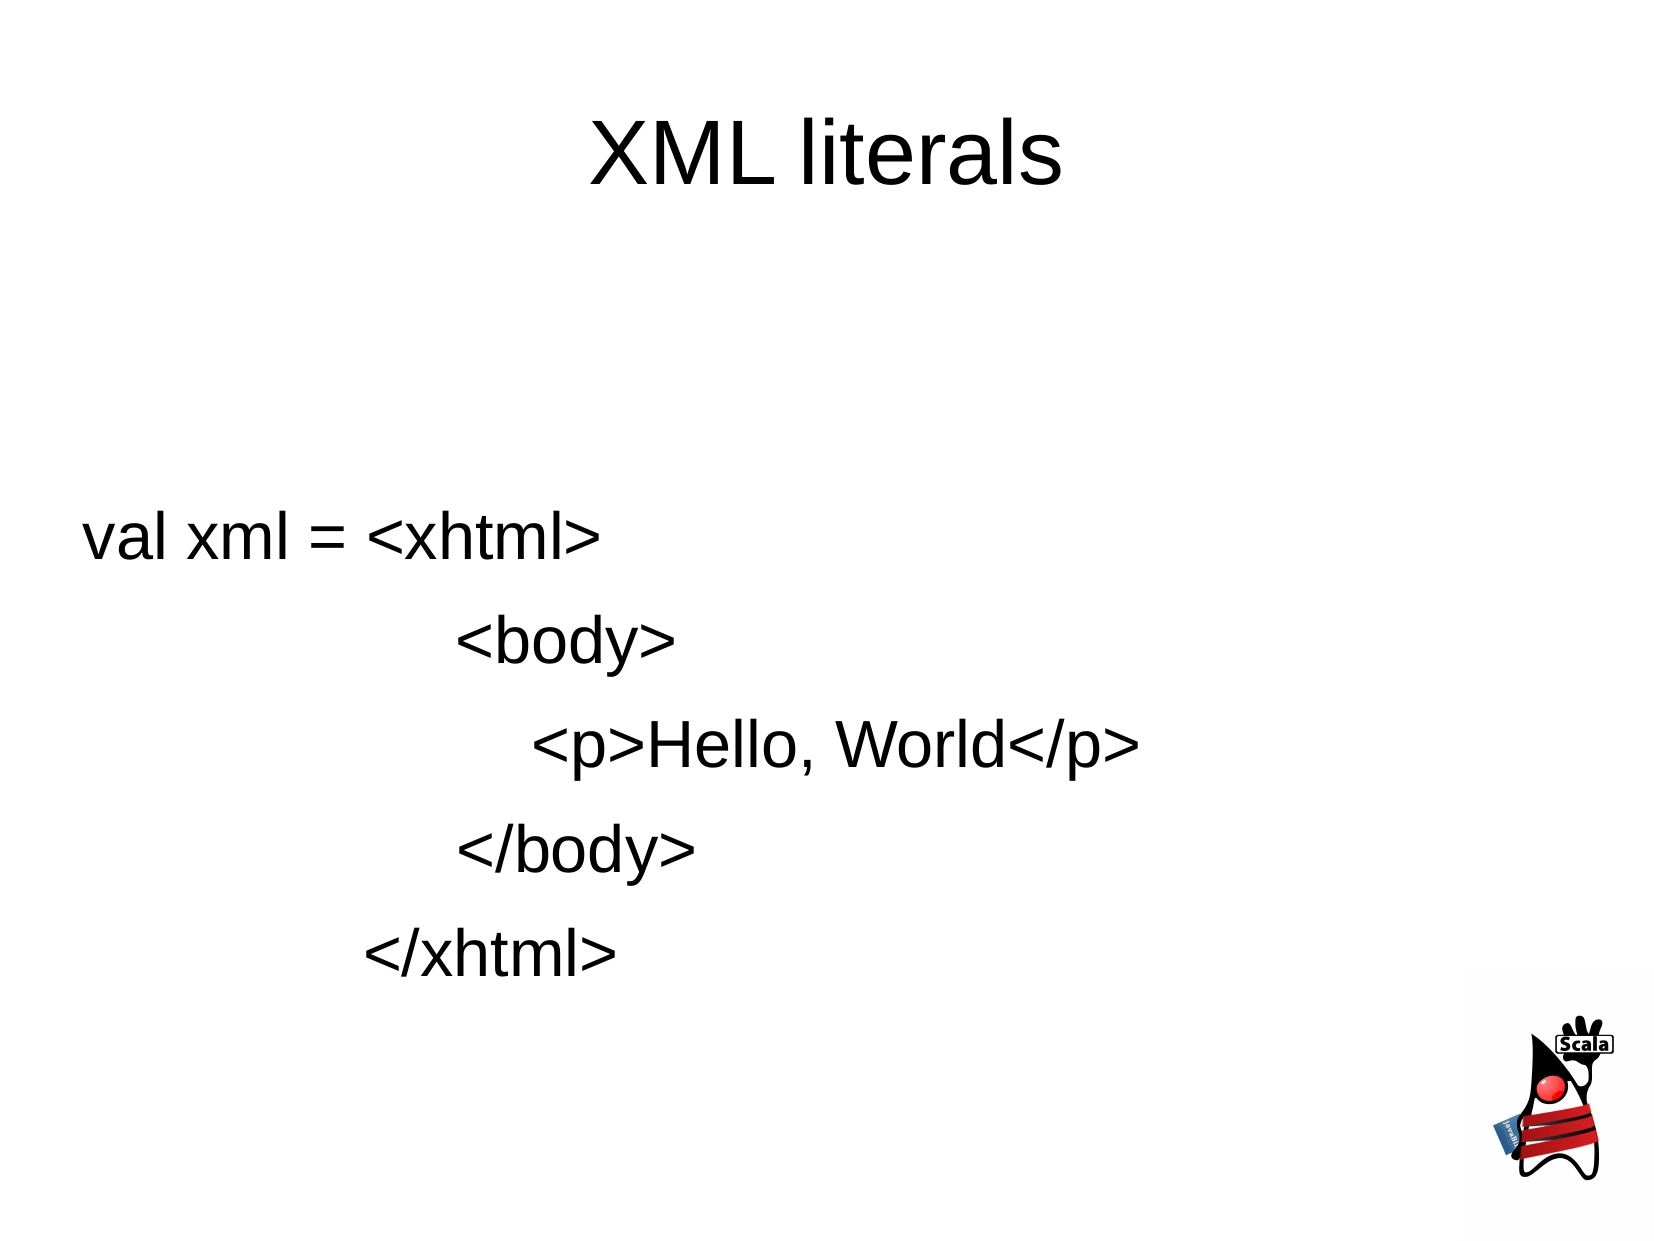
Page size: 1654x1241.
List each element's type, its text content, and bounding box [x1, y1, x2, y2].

title XML literals [82, 56, 1571, 250]
list val xml = <xhtml> <body> <p>Hello, World</p> </body> </xhtml> [82, 290, 1571, 1109]
picture [1462, 969, 1654, 1241]
